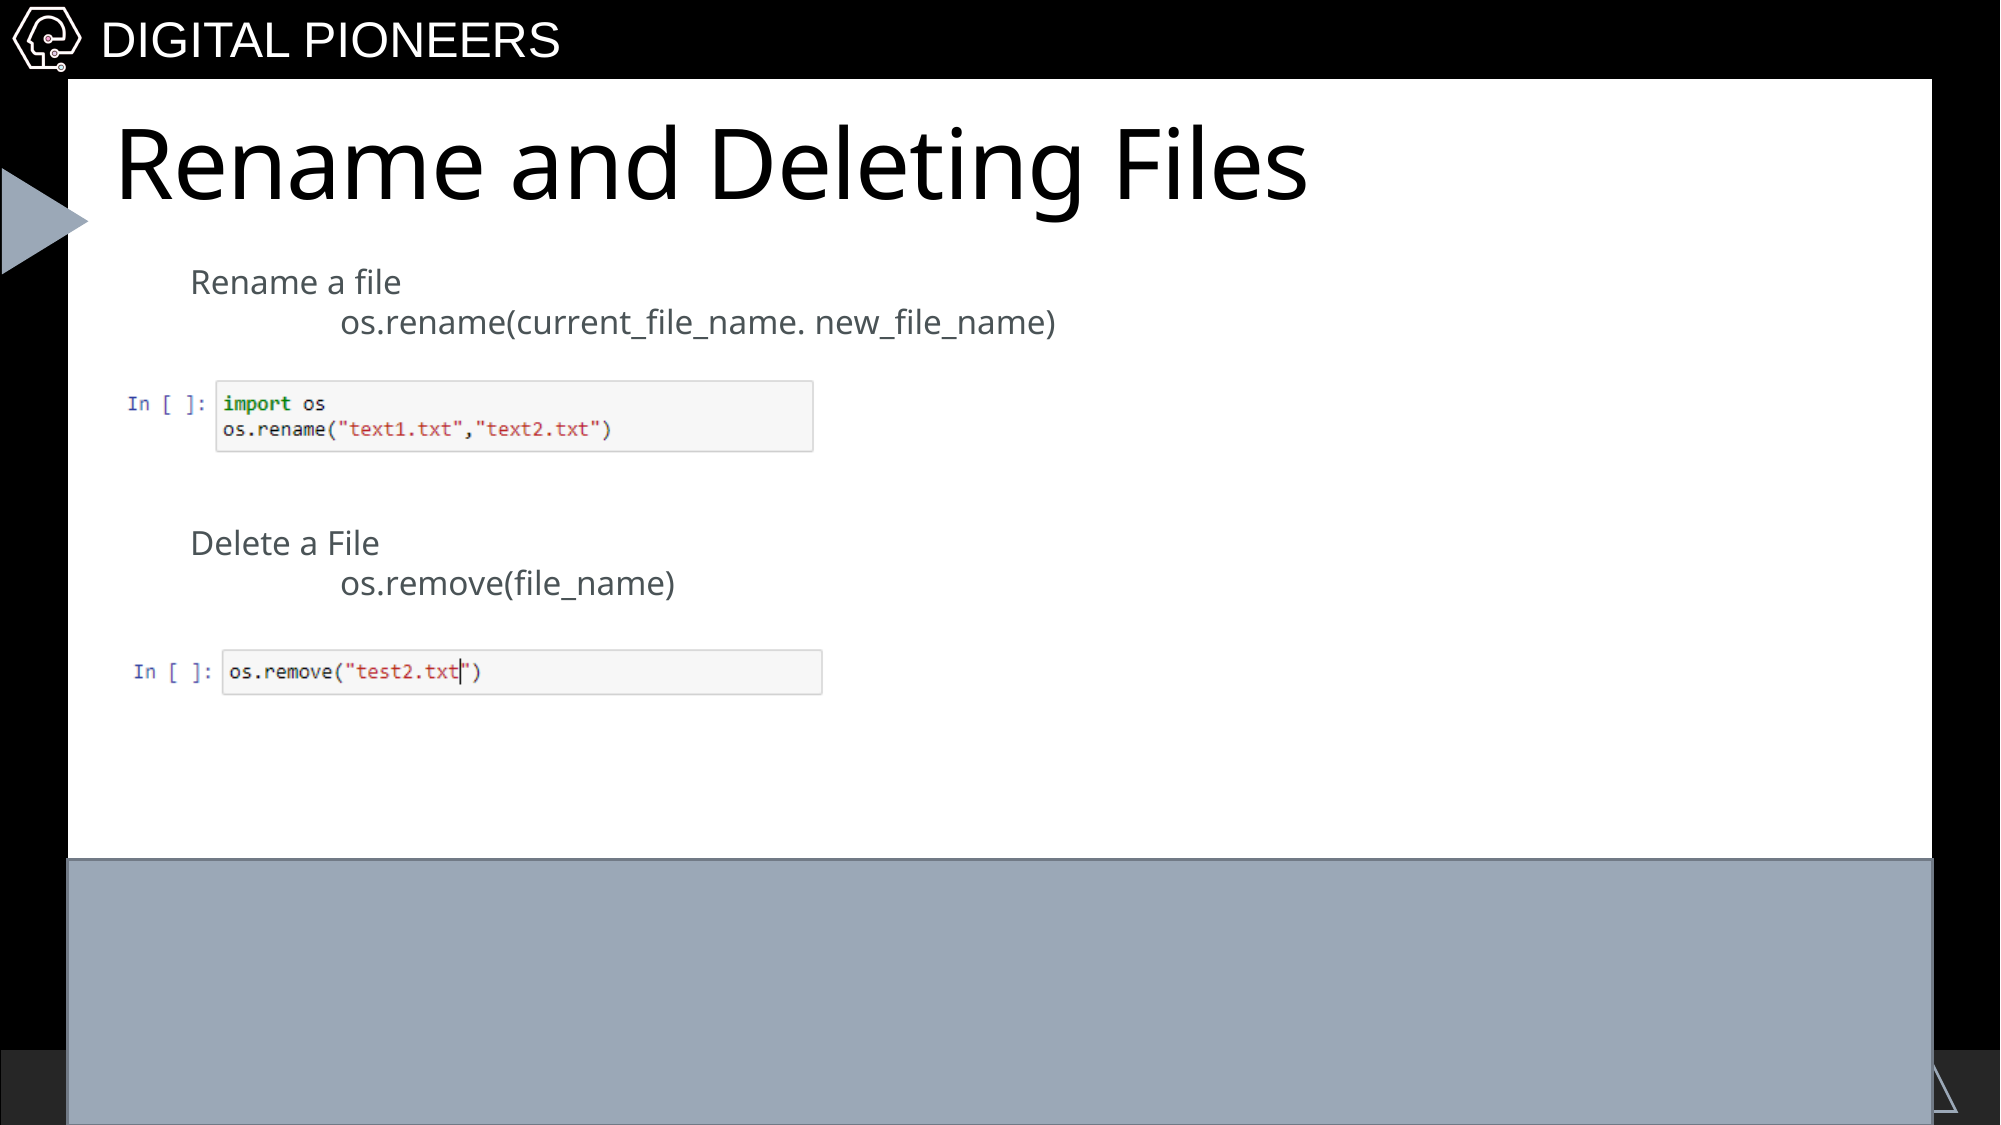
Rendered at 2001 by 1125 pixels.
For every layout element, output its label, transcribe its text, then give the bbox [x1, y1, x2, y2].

text_box Rename a file os.rename(current_file_name. new_file_name) Delete a File os.remove(file_name) [128, 253, 1372, 769]
picture [128, 645, 829, 700]
title Rename and Deleting Files [98, 93, 1813, 243]
picture [116, 373, 817, 460]
text_box DIGITAL PIONEERS [85, 0, 596, 76]
picture [7, 5, 85, 73]
text_box [68, 860, 1933, 1125]
